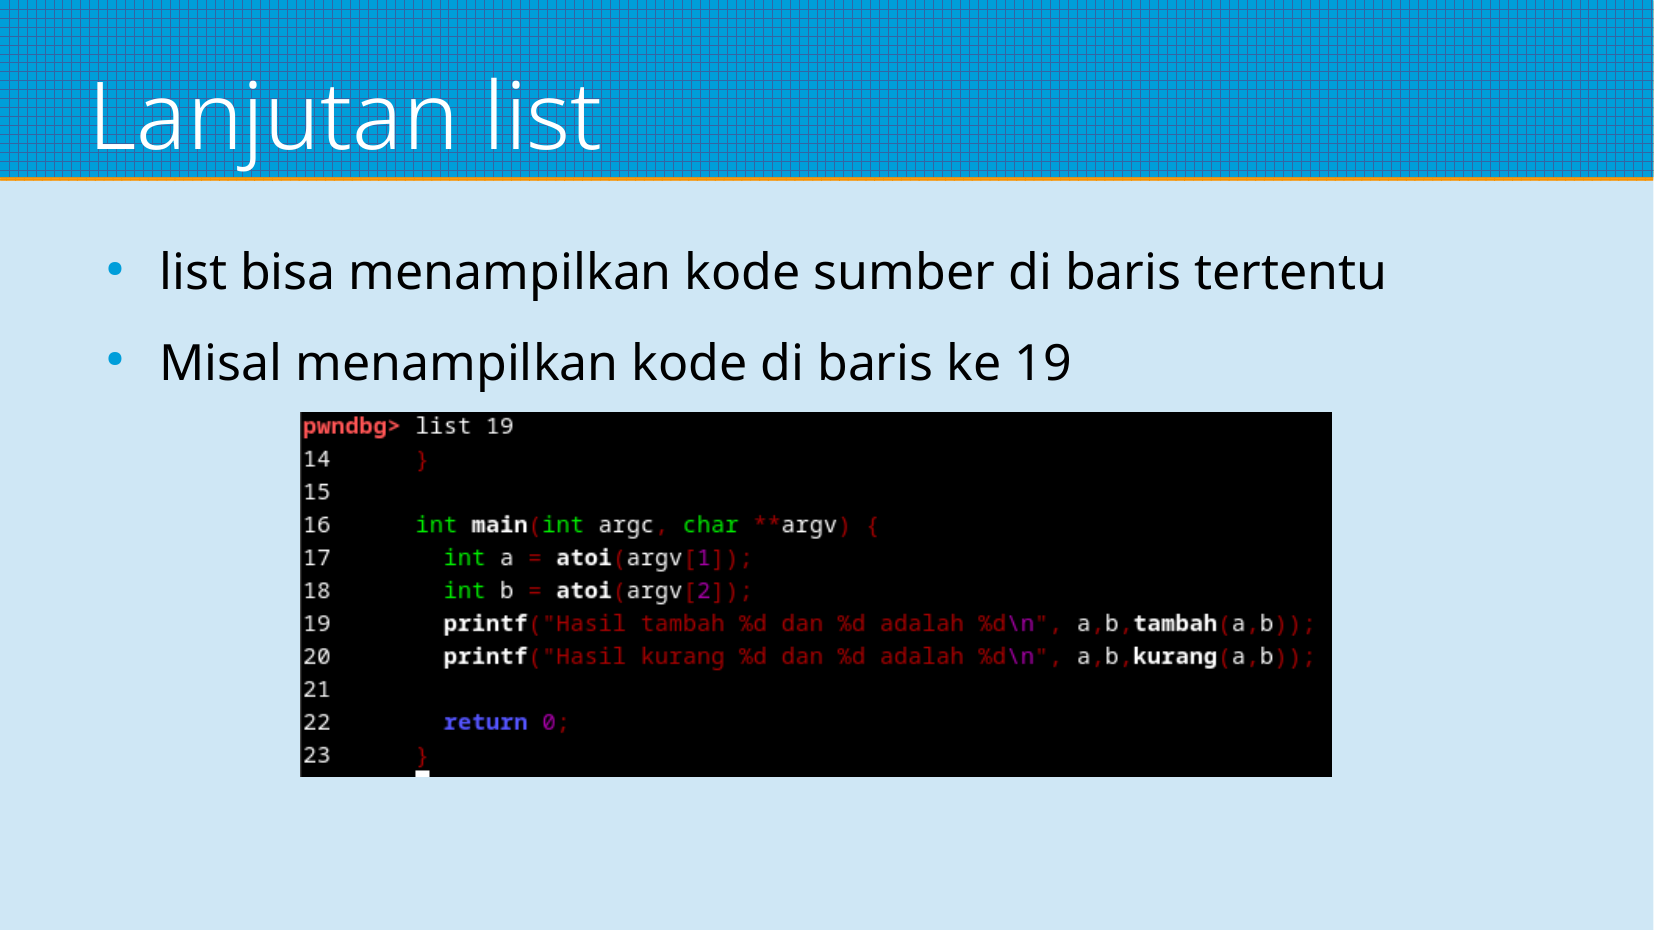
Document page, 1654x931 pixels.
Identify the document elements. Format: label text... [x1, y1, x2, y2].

title Lanjutan list [88, 14, 1565, 178]
list list bisa menampilkan kode sumber di baris tertentu Misal menampilkan kode di baris ke 19 [88, 236, 1565, 813]
picture [300, 412, 1332, 777]
